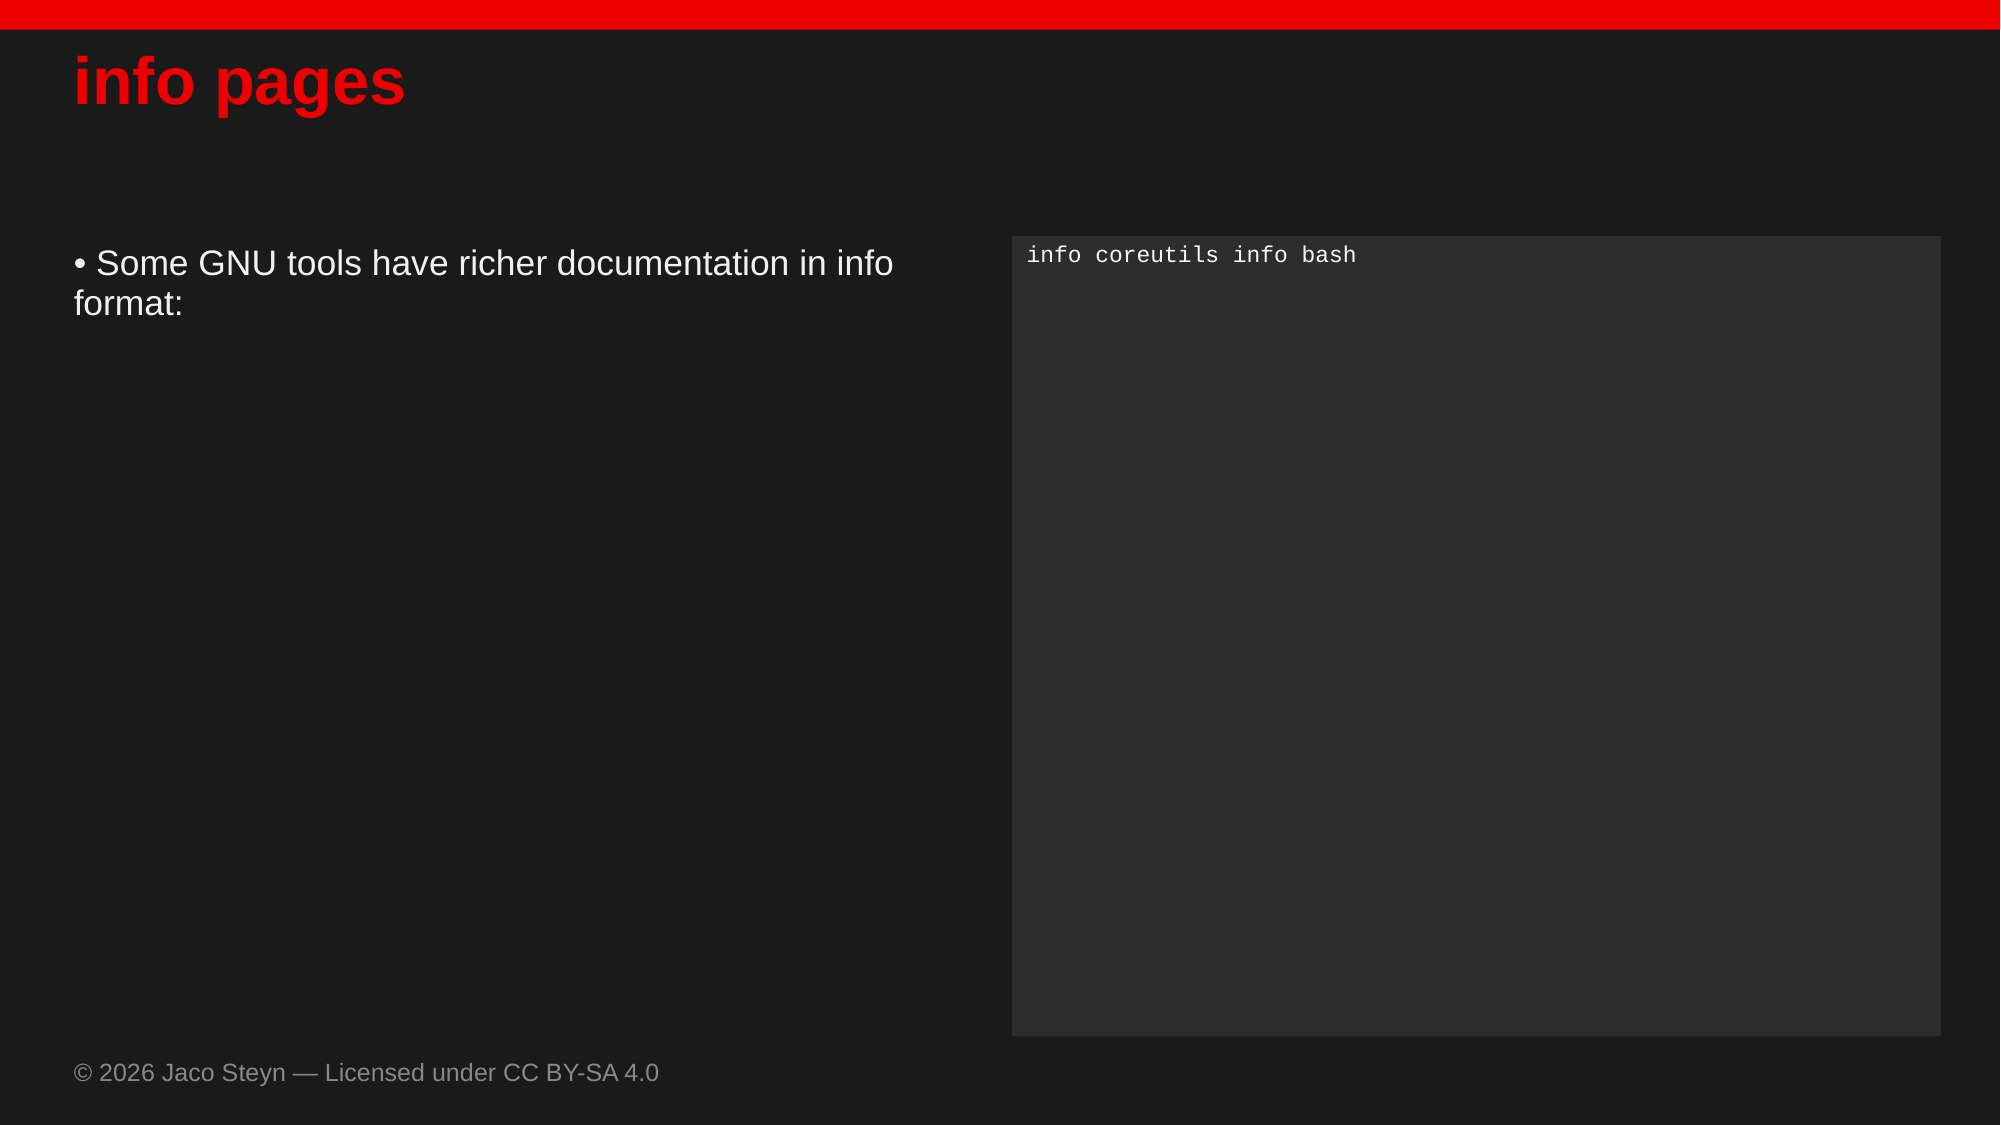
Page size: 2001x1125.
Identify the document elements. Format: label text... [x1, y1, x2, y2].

text_box • Some GNU tools have richer documentation in info format: [59, 236, 989, 1037]
text_box info pages [59, 36, 1942, 208]
text_box info coreutils info bash [1011, 236, 1942, 1037]
text_box [0, 0, 2001, 30]
text_box © 2026 Jaco Steyn — Licensed under CC BY-SA 4.0 [59, 1051, 1942, 1093]
